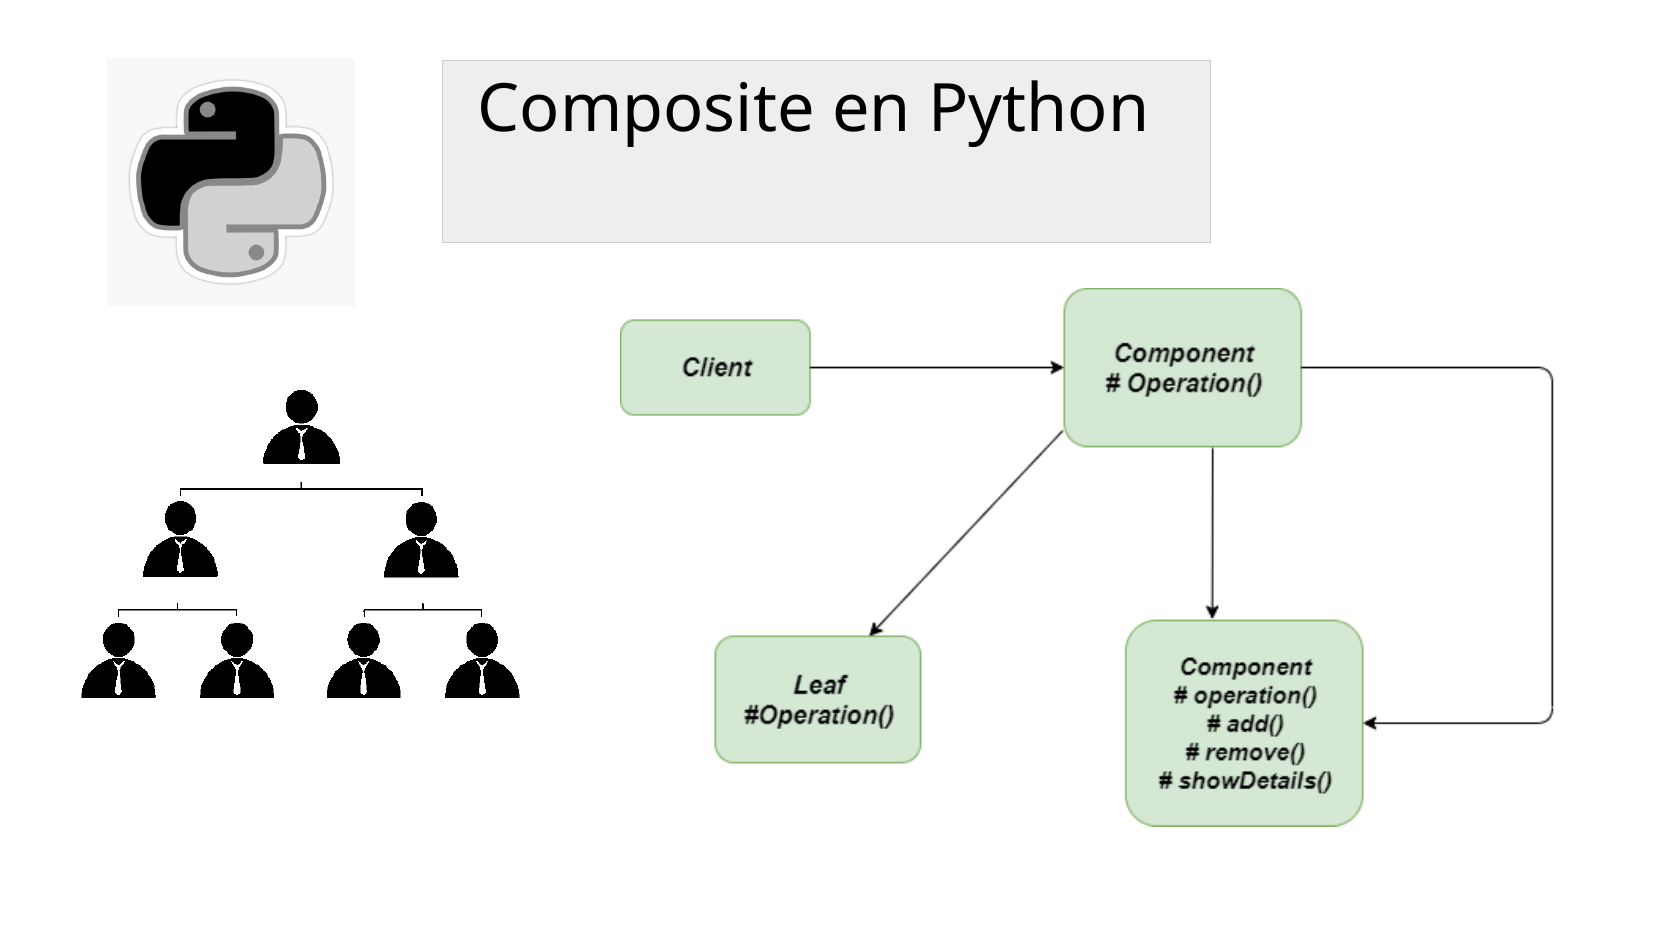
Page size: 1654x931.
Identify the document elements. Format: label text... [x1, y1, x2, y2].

picture [620, 288, 1566, 827]
text_box Composite en Python [442, 60, 1211, 243]
picture [8, 383, 573, 731]
picture [107, 58, 355, 306]
